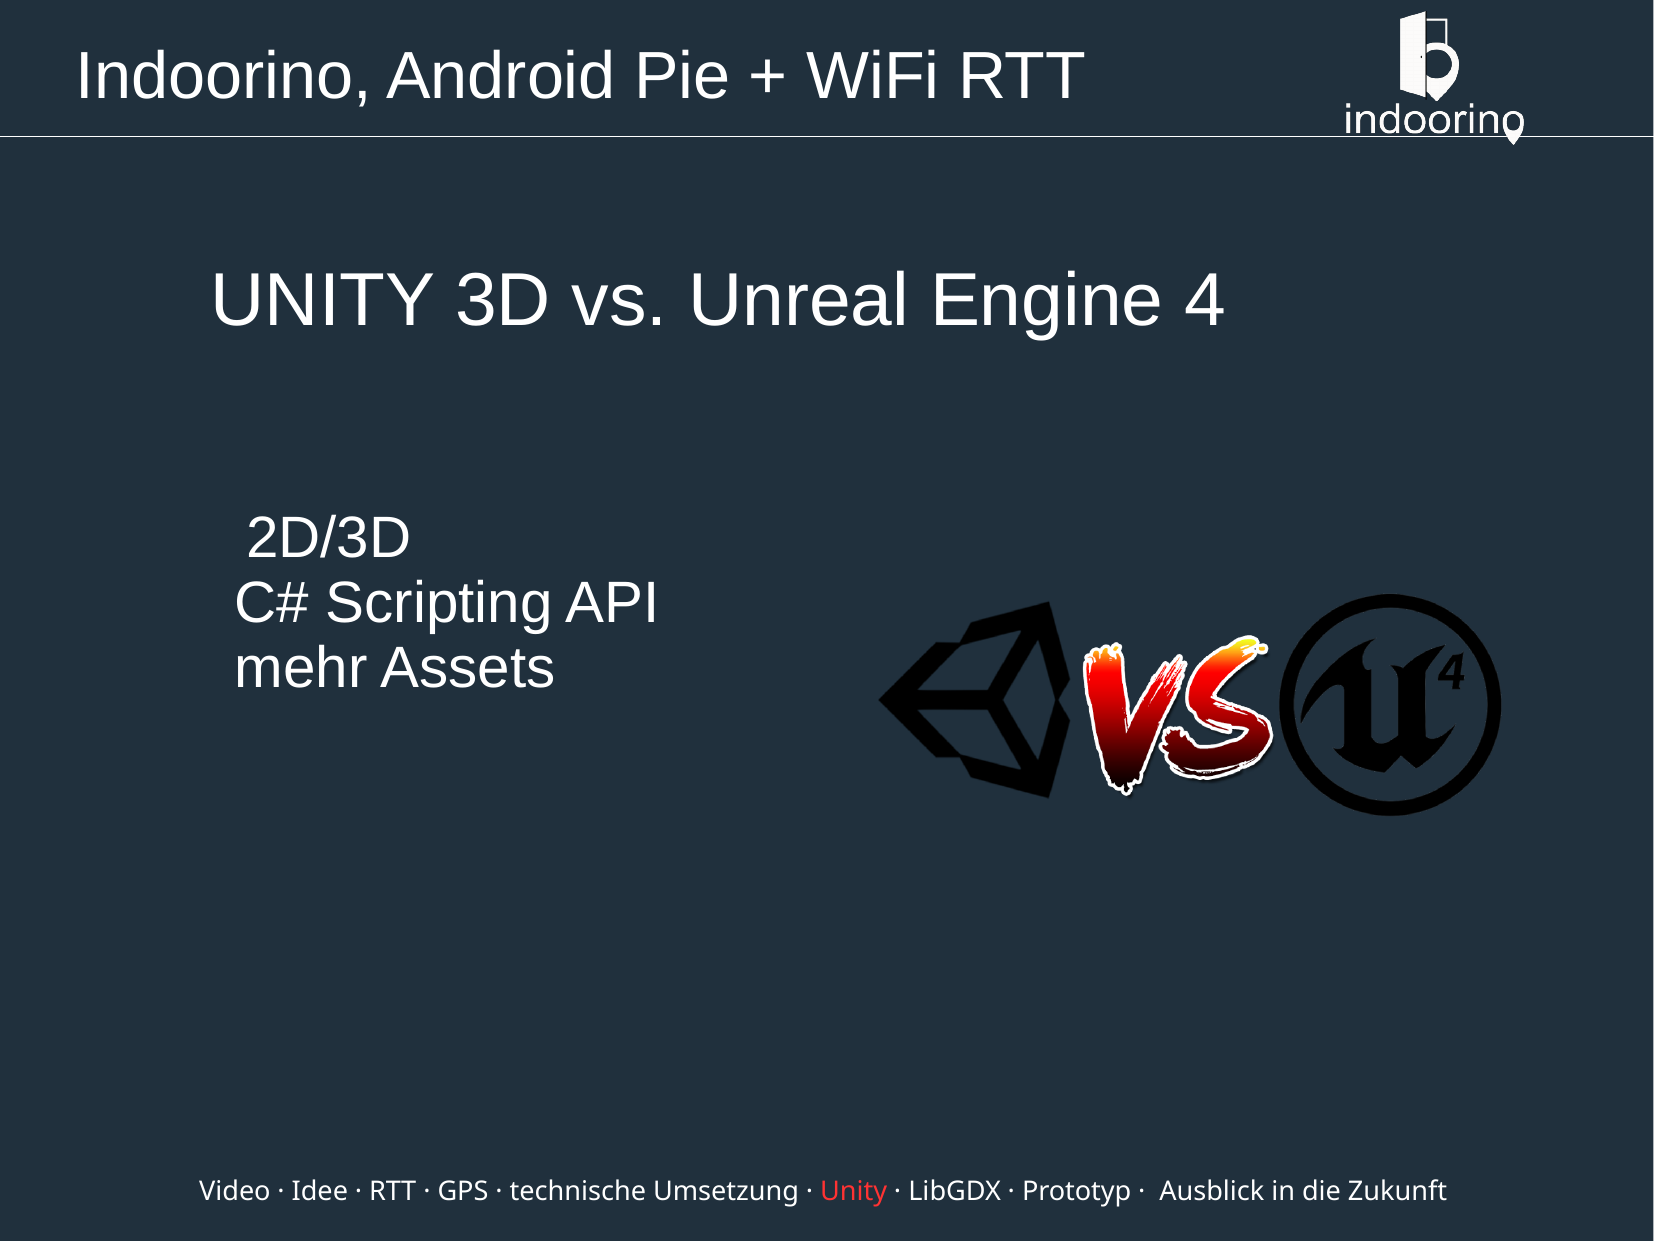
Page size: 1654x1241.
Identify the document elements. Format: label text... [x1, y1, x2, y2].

picture [0, 0, 1654, 1241]
text_box Video · Idee · RTT · GPS · technische Umsetzung · Unity · LibGDX · Prototyp · Ausblick in die Zukunft [106, 1174, 1547, 1205]
text_box Indoorino, Android Pie + WiFi RTT [0, 23, 1252, 127]
text_box 2D/3D C# Scripting API mehr Assets [84, 448, 823, 756]
text_box UNITY 3D vs. Unreal Engine 4 [82, 248, 1356, 351]
